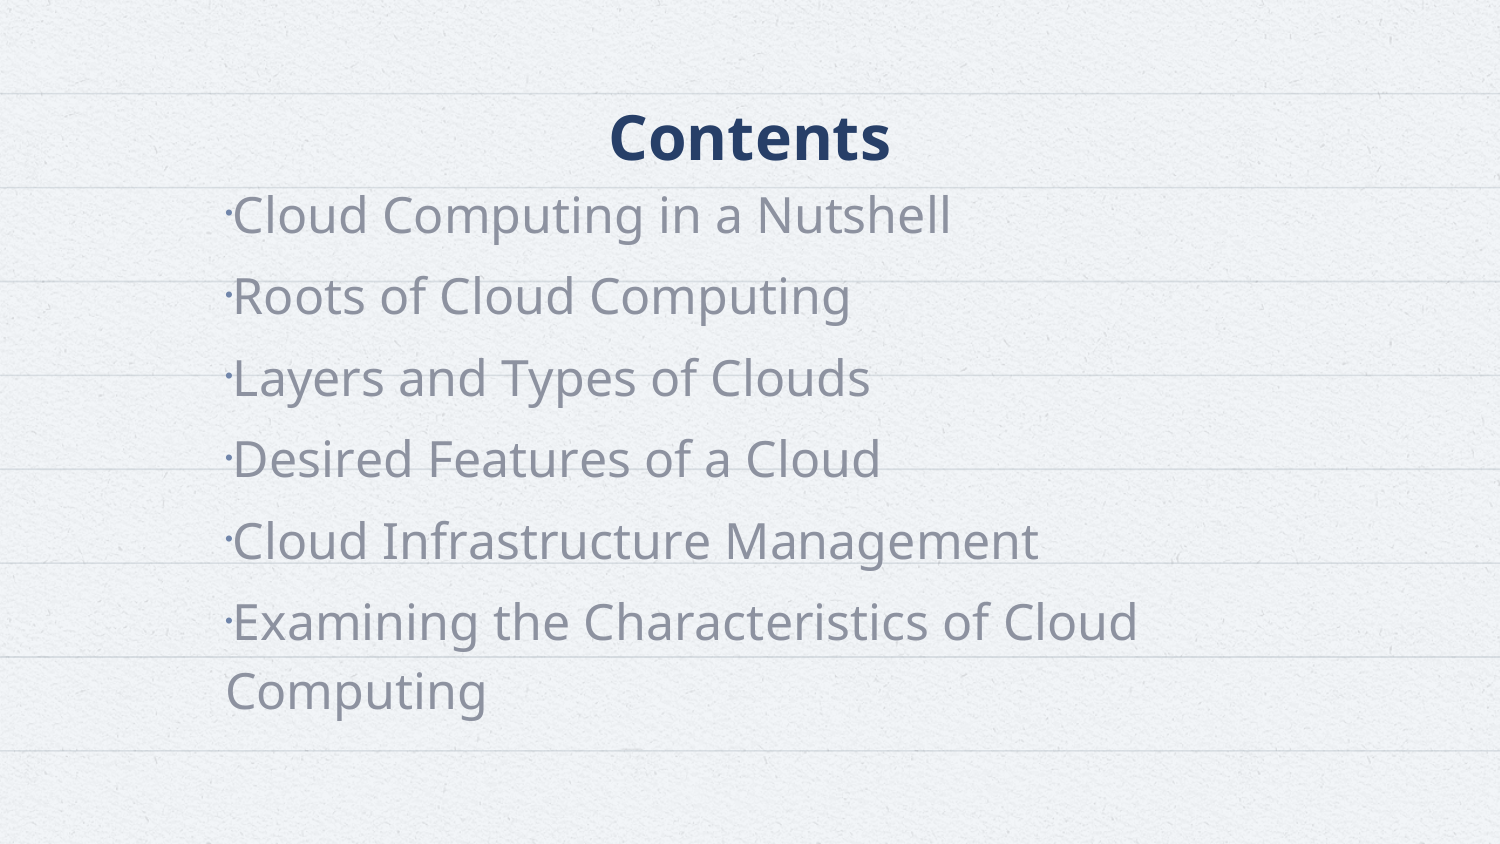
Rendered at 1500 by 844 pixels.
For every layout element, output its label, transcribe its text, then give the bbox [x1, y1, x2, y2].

subtitle Cloud Computing in a Nutshell Roots of Cloud Computing Layers and Types of Clouds Desired Features of a Cloud Cloud Infrastructure Management Examining the Characteristics of Cloud Computing [225, 174, 1276, 694]
title Contents [112, 32, 1388, 175]
